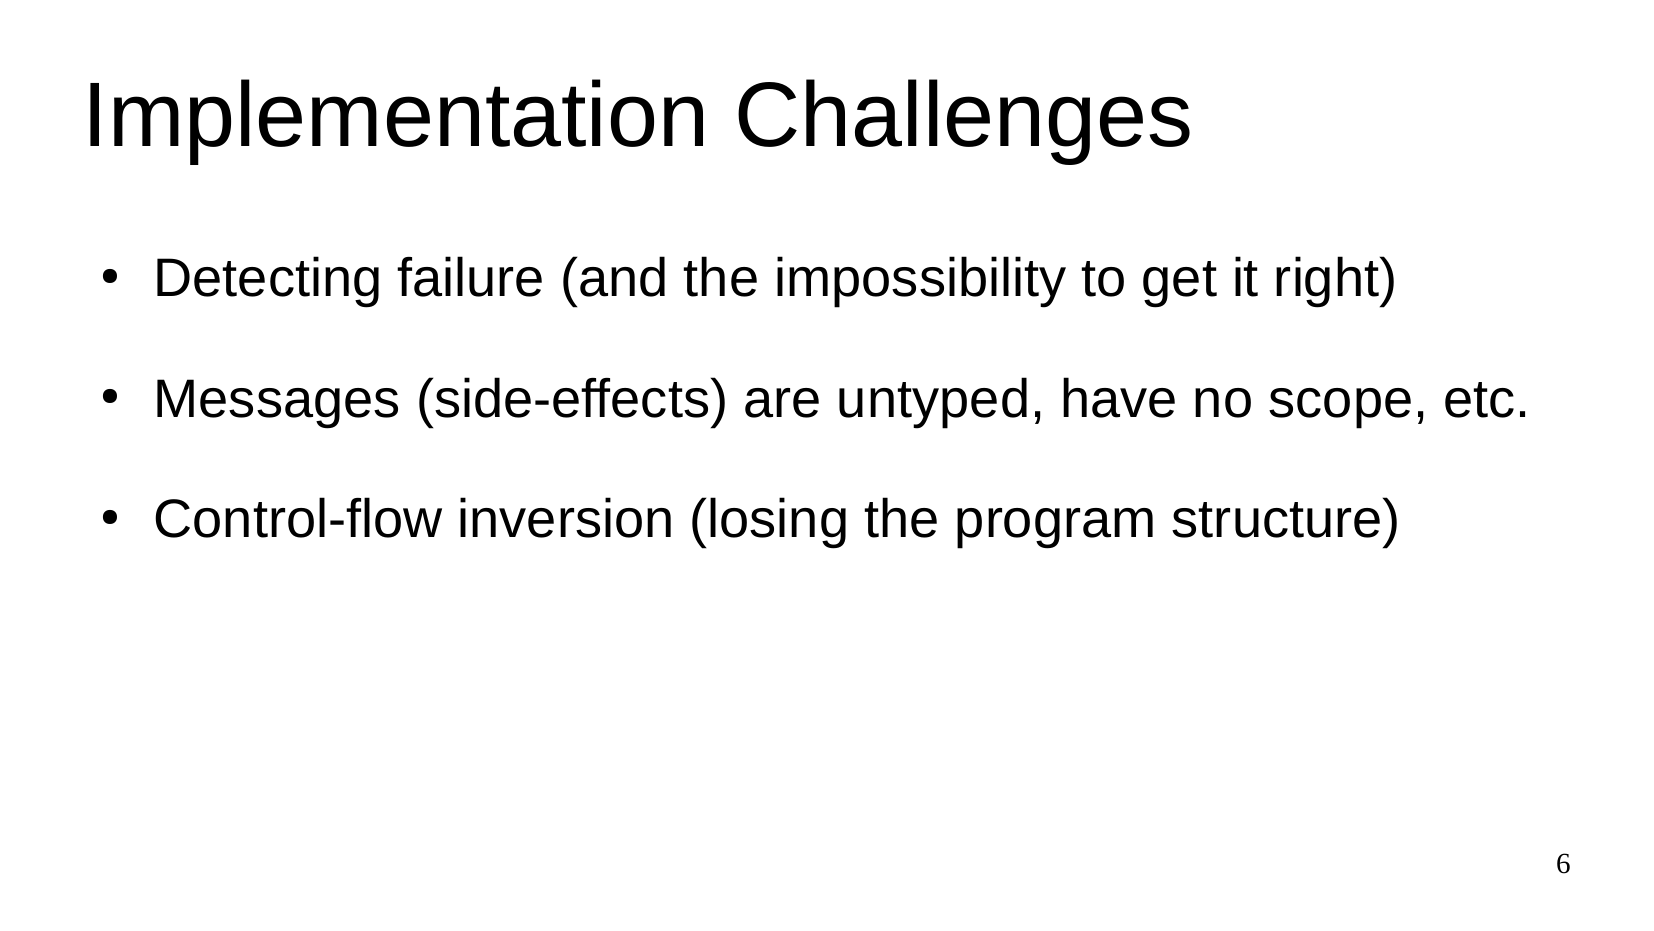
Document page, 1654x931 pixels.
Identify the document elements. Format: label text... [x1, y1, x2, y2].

list Detecting failure (and the impossibility to get it right) Messages (side-effects) are untyped, have no scope, etc. Control-flow inversion (losing the program structure) [82, 217, 1571, 758]
title Implementation Challenges [82, 37, 1571, 193]
